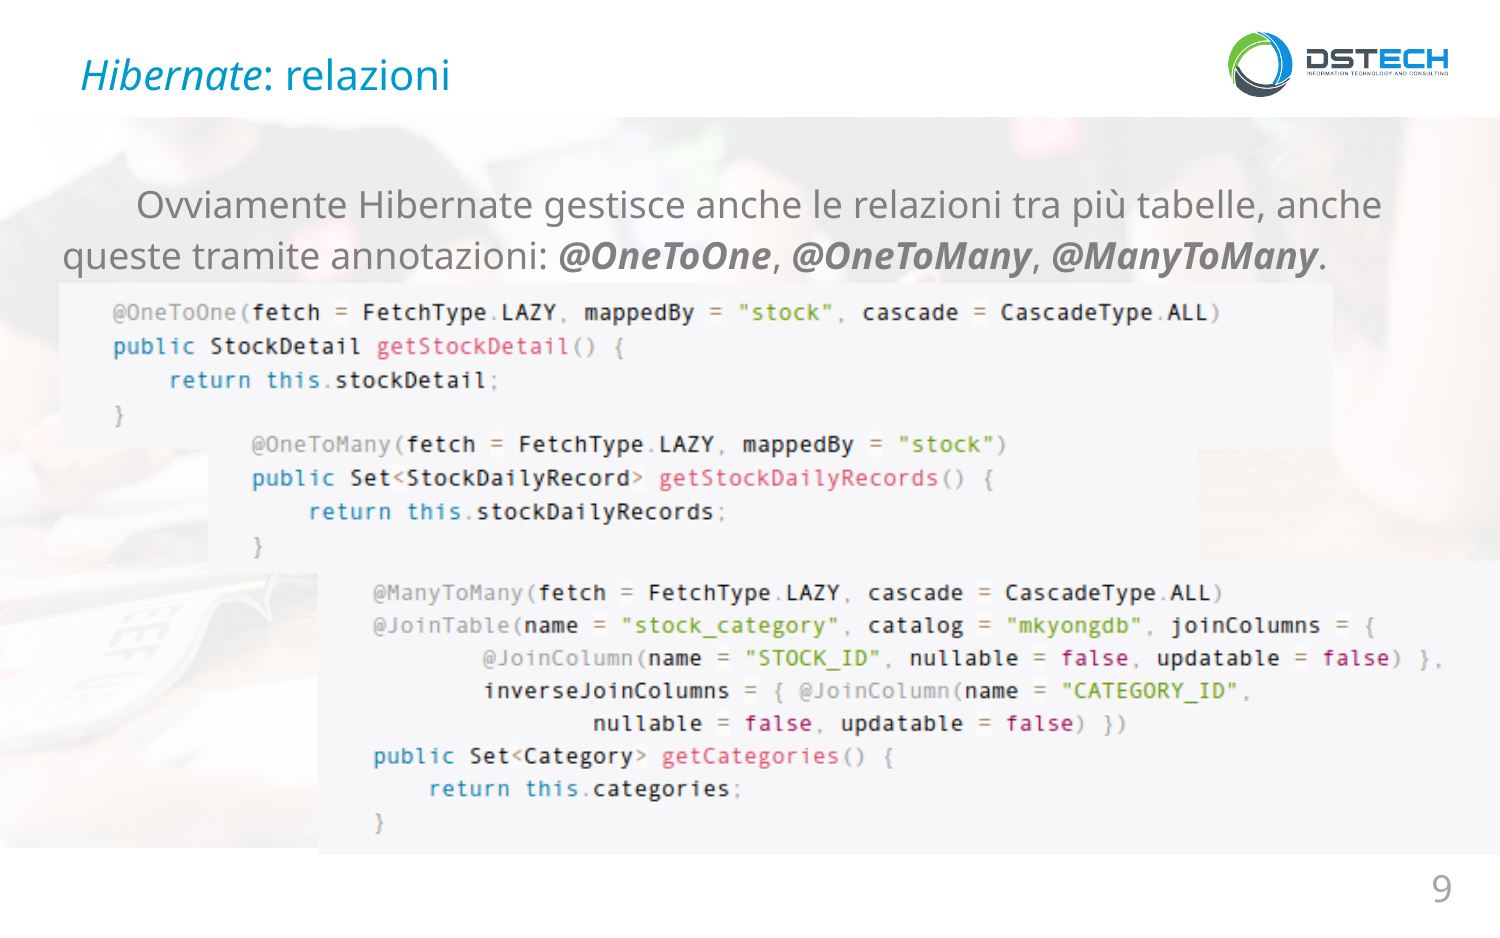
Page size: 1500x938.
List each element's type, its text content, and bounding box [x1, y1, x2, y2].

text_box Hibernate: relazioni [64, 41, 1152, 101]
picture [0, 117, 1500, 855]
picture [1228, 31, 1448, 97]
text_box Ovviamente Hibernate gestisce anche le relazioni tra più tabelle, anche queste tramite annotazioni: @OneToOne, @OneToMany, @ManyToMany. [47, 171, 1489, 938]
